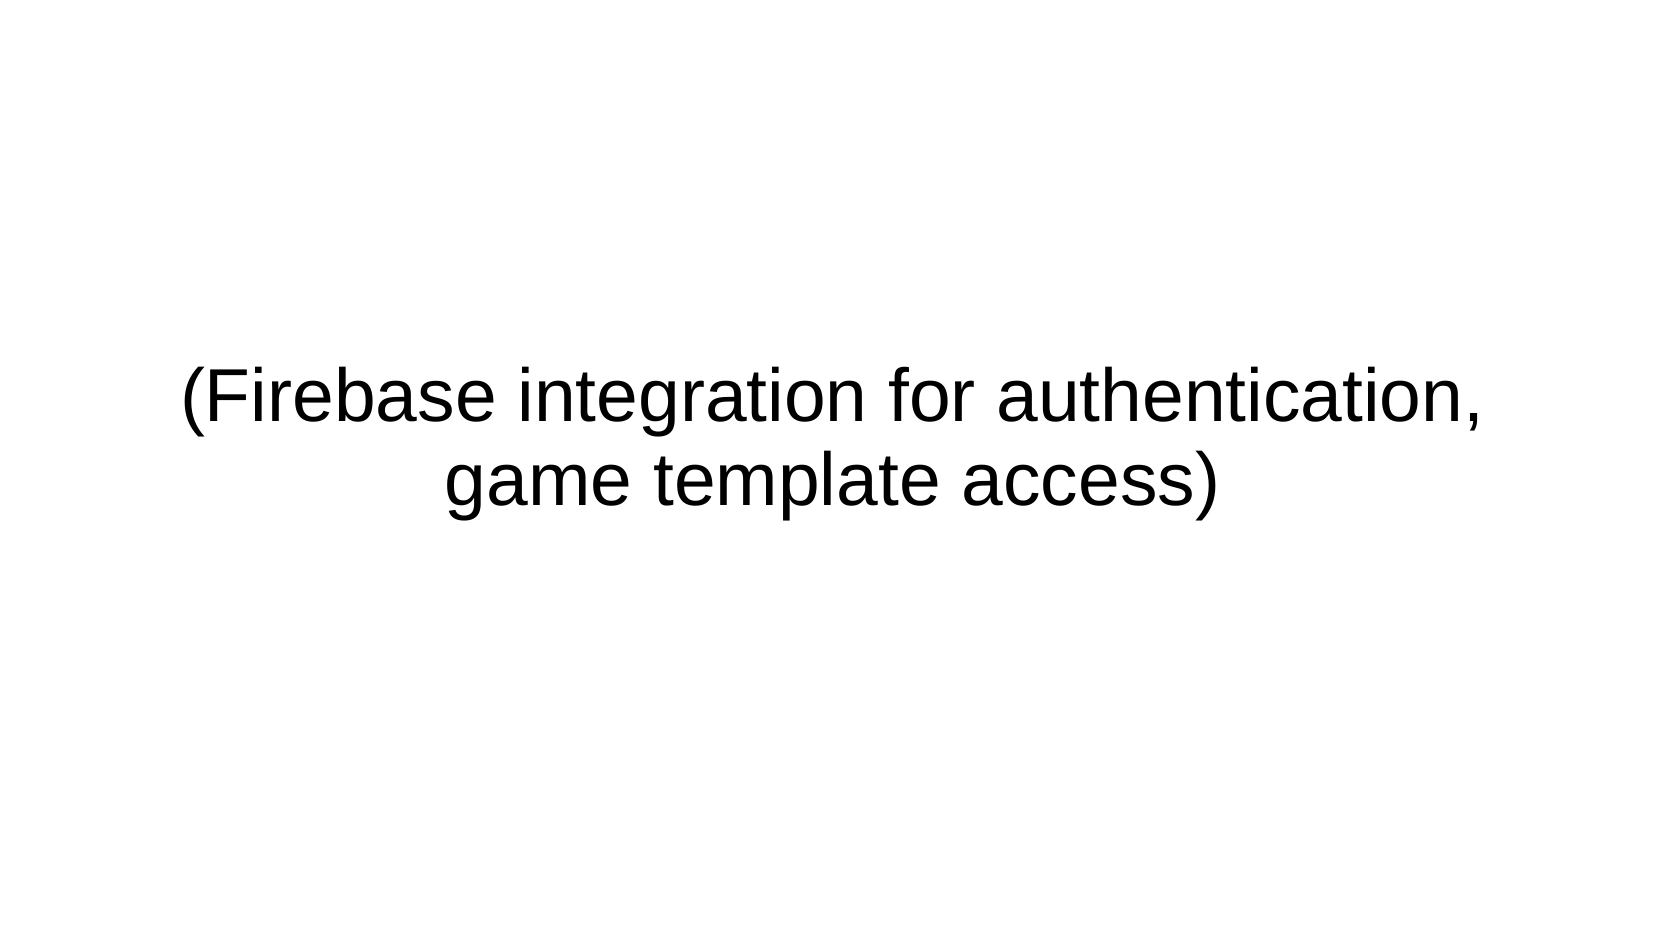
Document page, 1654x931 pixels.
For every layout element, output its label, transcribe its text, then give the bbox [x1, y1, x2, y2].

subtitle (Firebase integration for authentication, game template access) [88, 77, 1577, 798]
